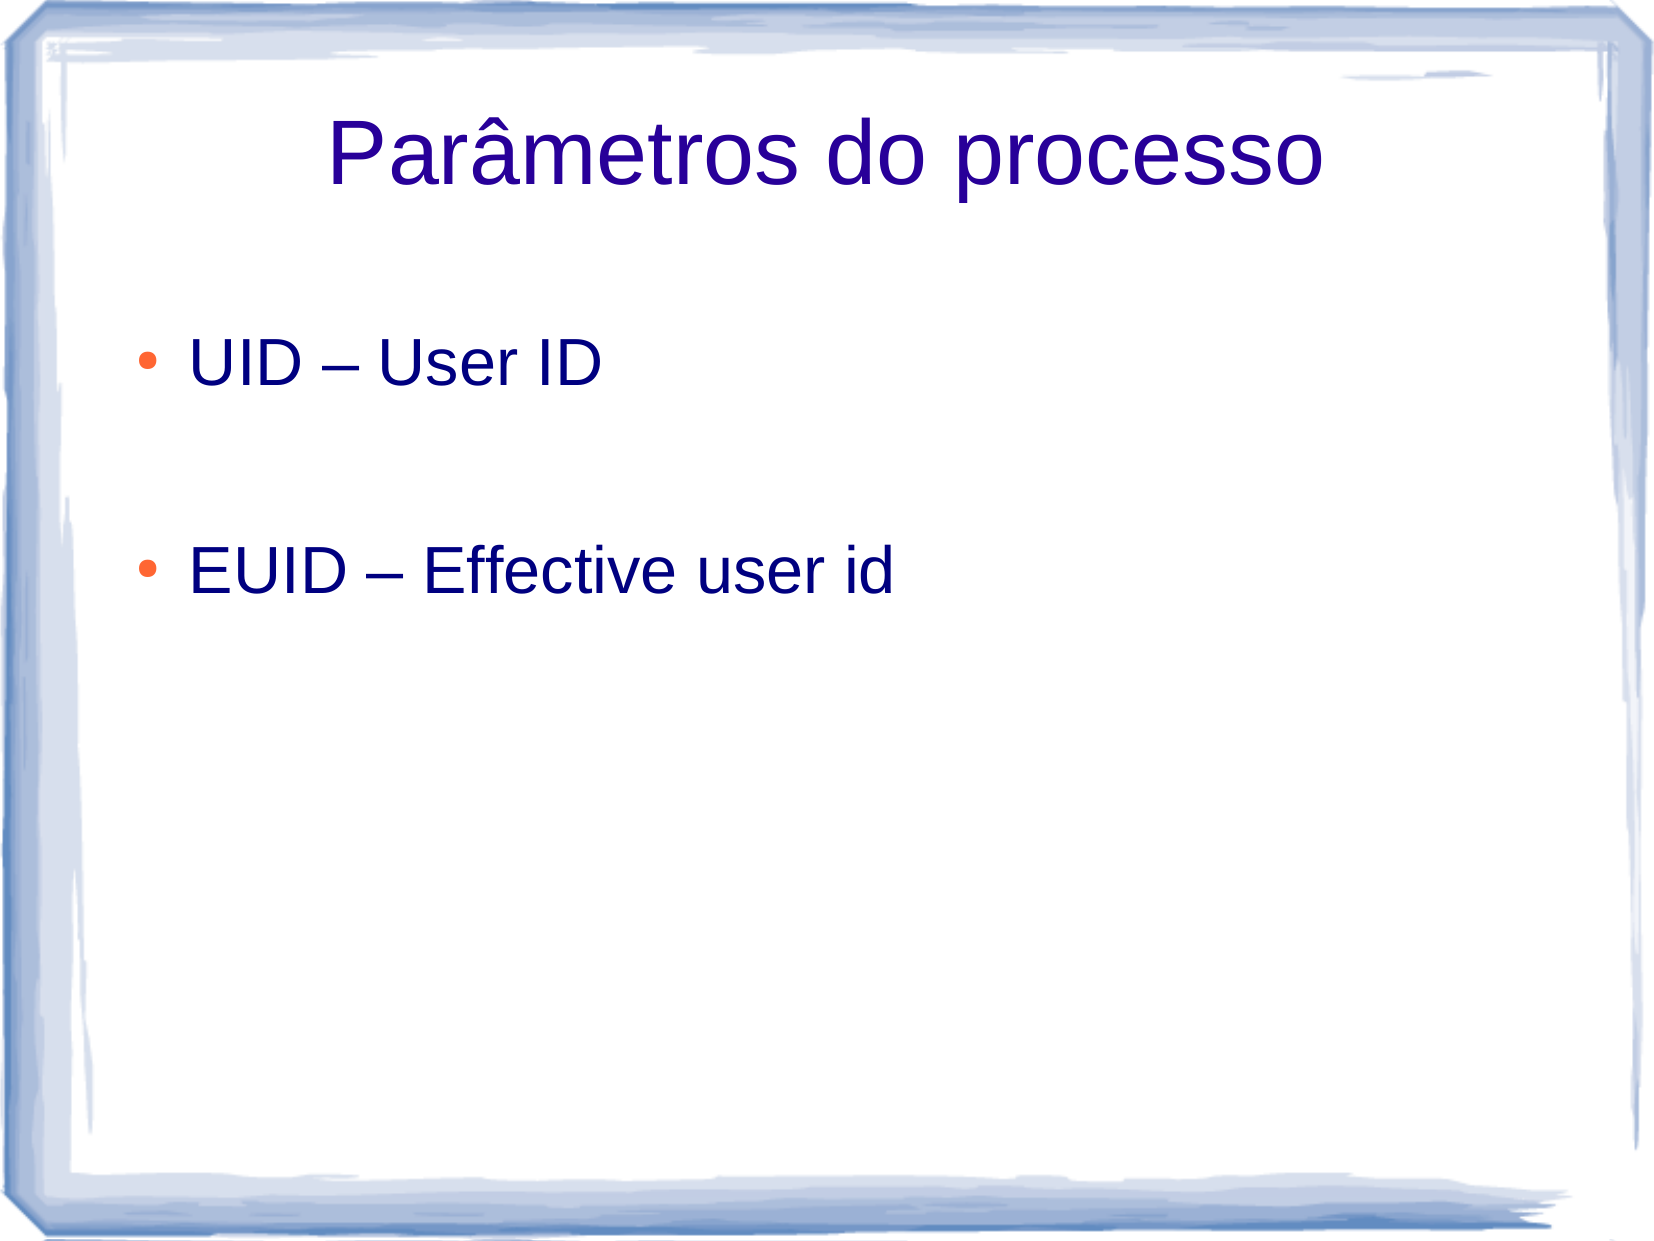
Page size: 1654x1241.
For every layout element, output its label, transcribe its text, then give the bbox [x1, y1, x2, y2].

list UID – User ID EUID – Effective user id [118, 324, 1571, 1045]
picture [0, 0, 1654, 1241]
title Parâmetros do processo [82, 49, 1571, 257]
